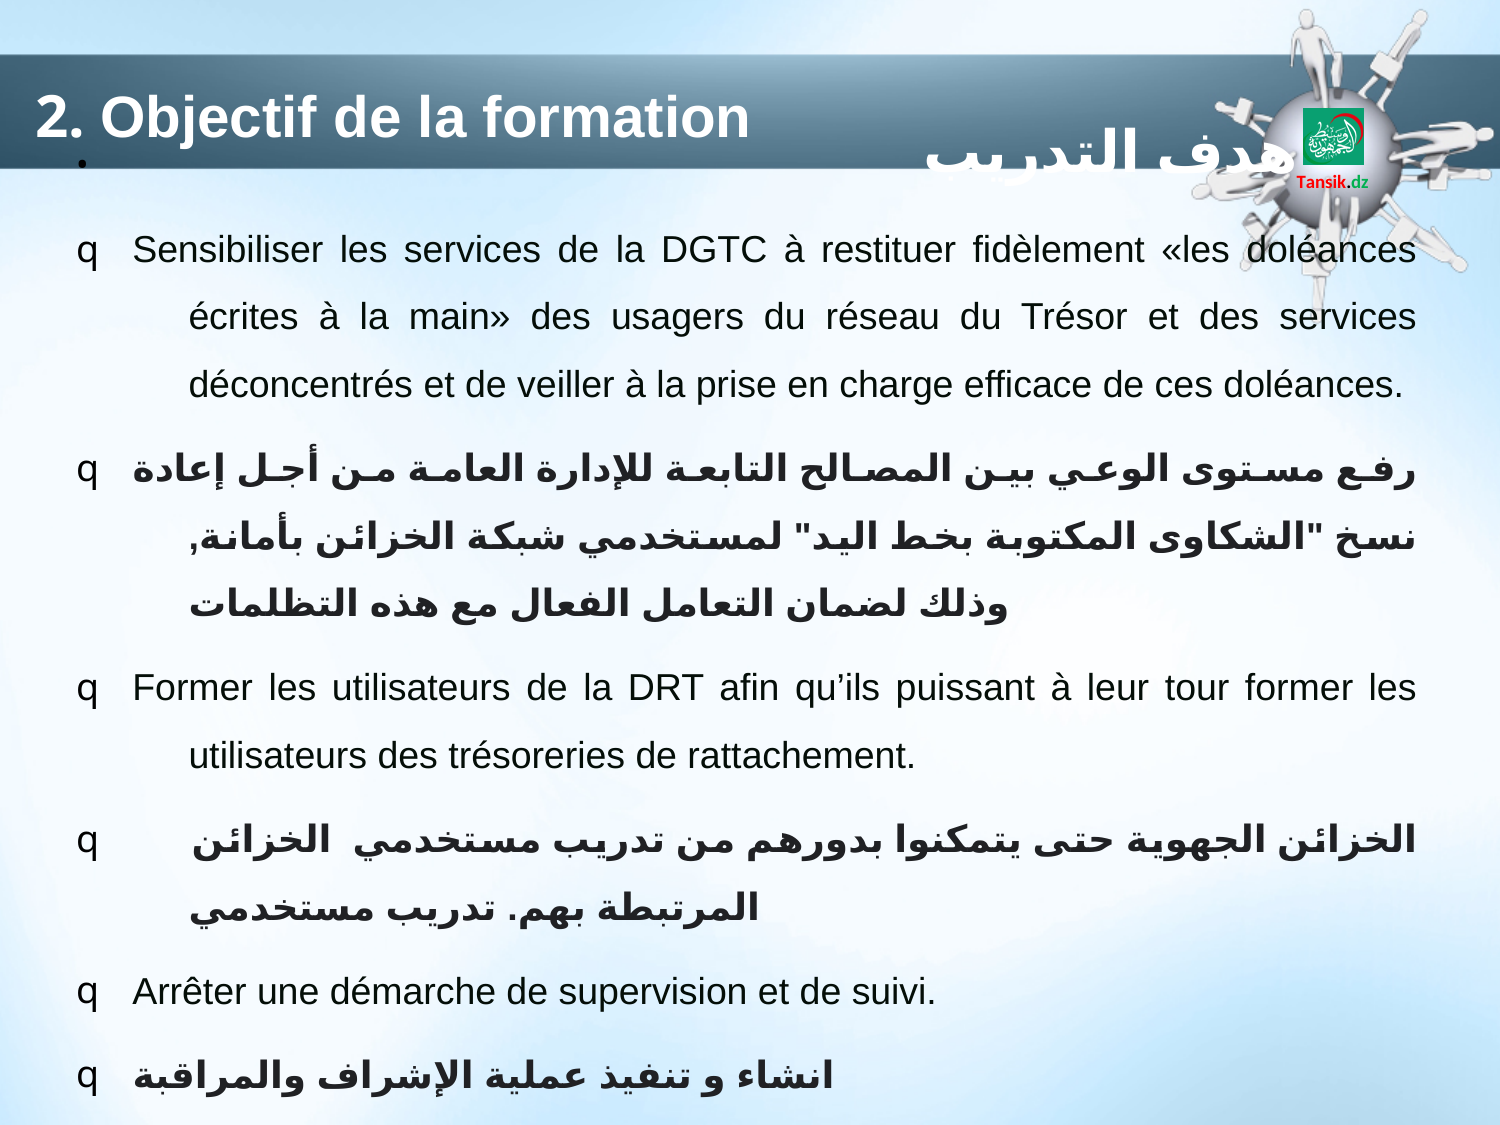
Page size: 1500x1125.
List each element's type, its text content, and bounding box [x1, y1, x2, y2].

title 2. Objectif de la formation [20, 71, 767, 155]
text_box Sensibiliser les services de la DGTC à restituer fidèlement «les doléances écrites à la main» des usagers du réseau du Trésor et des services déconcentrés et de veiller à la prise en charge efficace de ces doléances. رفع مستوى الوعي بين المصالح التابعة للإدارة العامة من أجل إعادة نسخ "الشكاوى المكتوبة بخط اليد" لمستخدمي شبكة الخزائن بأمانة, وذلك لضمان التعامل الفعال مع هذه التظلمات Former les utilisateurs de la DRT afin qu’ils puissant à leur tour former les utilisateurs des trésoreries de rattachement. الخزائن الجهوية حتى يتمكنوا بدورهم من تدريب مستخدمي الخزائن المرتبطة بهم. تدريب مستخدمي Arrêter une démarche de supervision et de suivi. انشاء و تنفيذ عملية الإشراف والمراقبة [61, 133, 1433, 1069]
text_box هدف التدريب [908, 71, 1500, 155]
picture [1303, 155, 1364, 161]
text_box Tansik.dz [1281, 161, 1386, 197]
